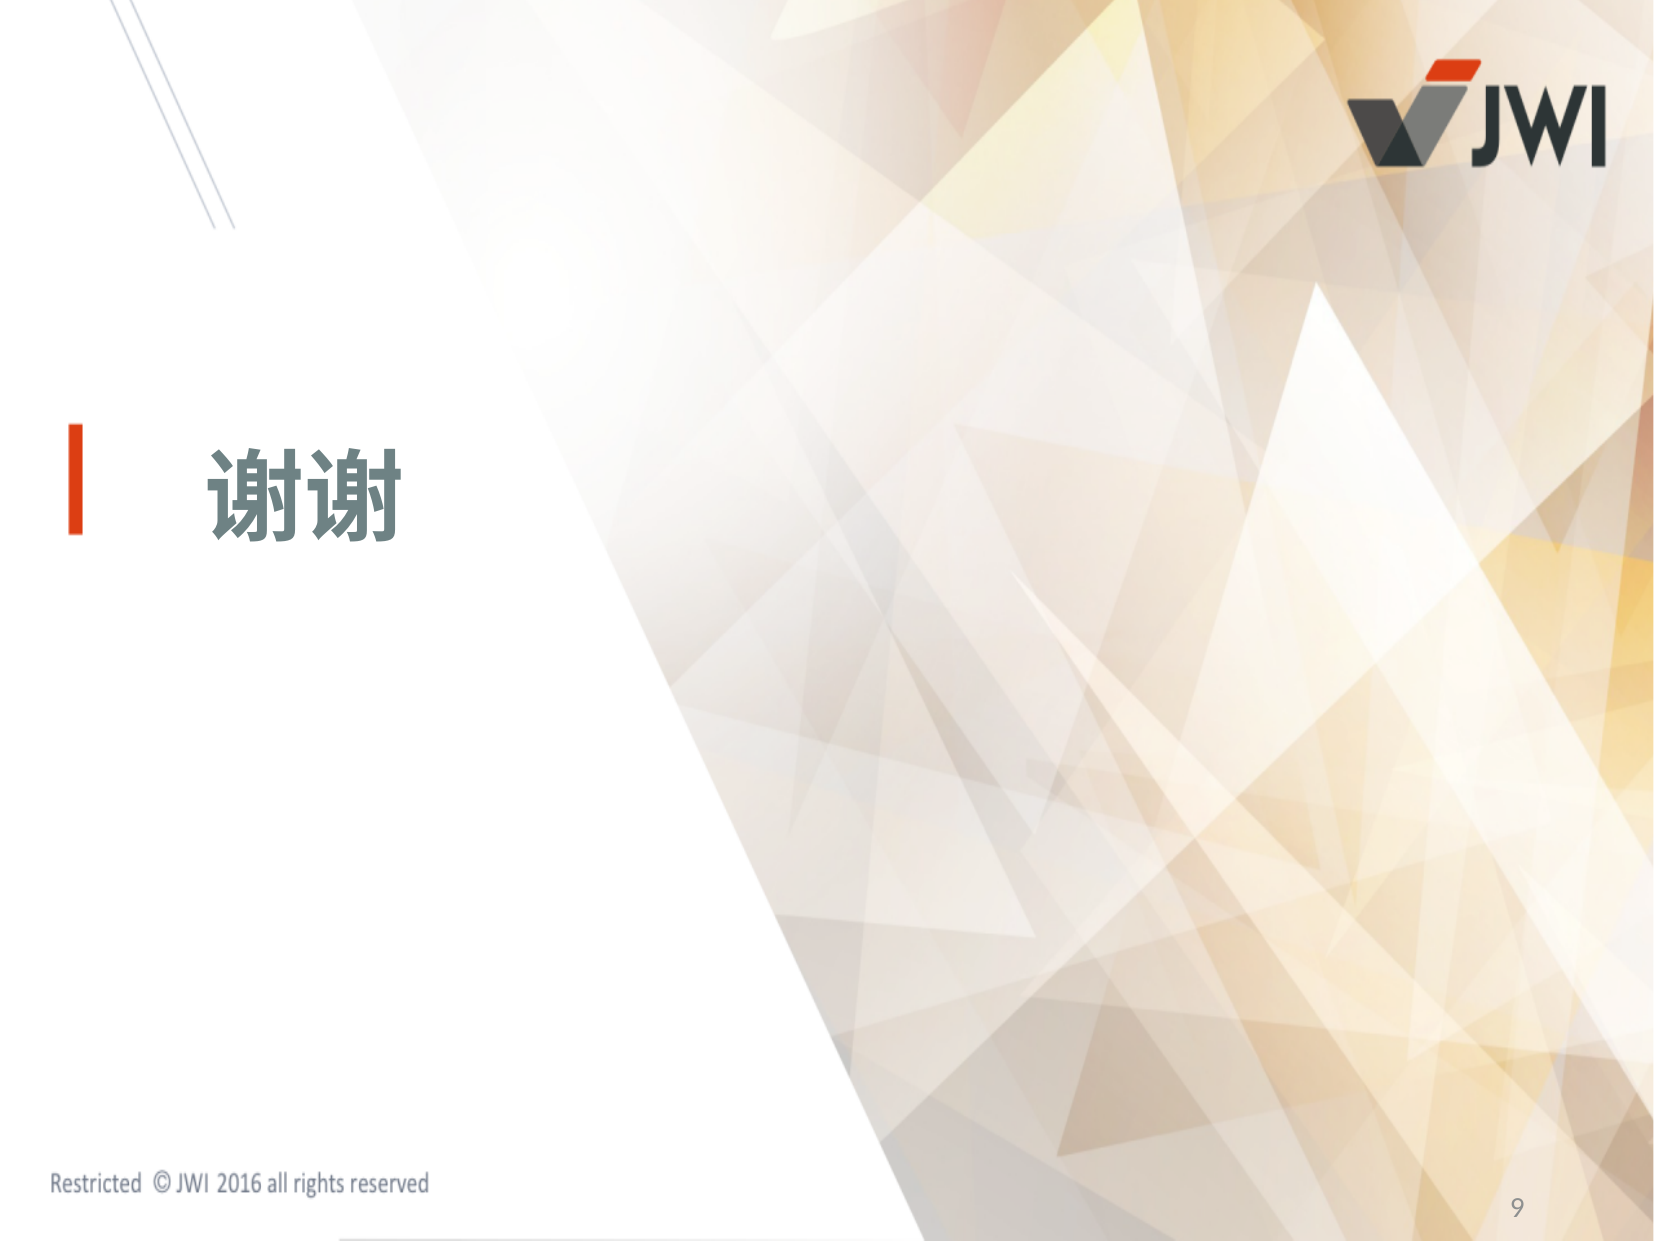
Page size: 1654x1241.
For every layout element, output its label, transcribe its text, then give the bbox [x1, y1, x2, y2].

picture [0, 0, 1654, 1241]
title 谢谢 [115, 353, 661, 562]
slide_number <编号> [1394, 1172, 1540, 1239]
